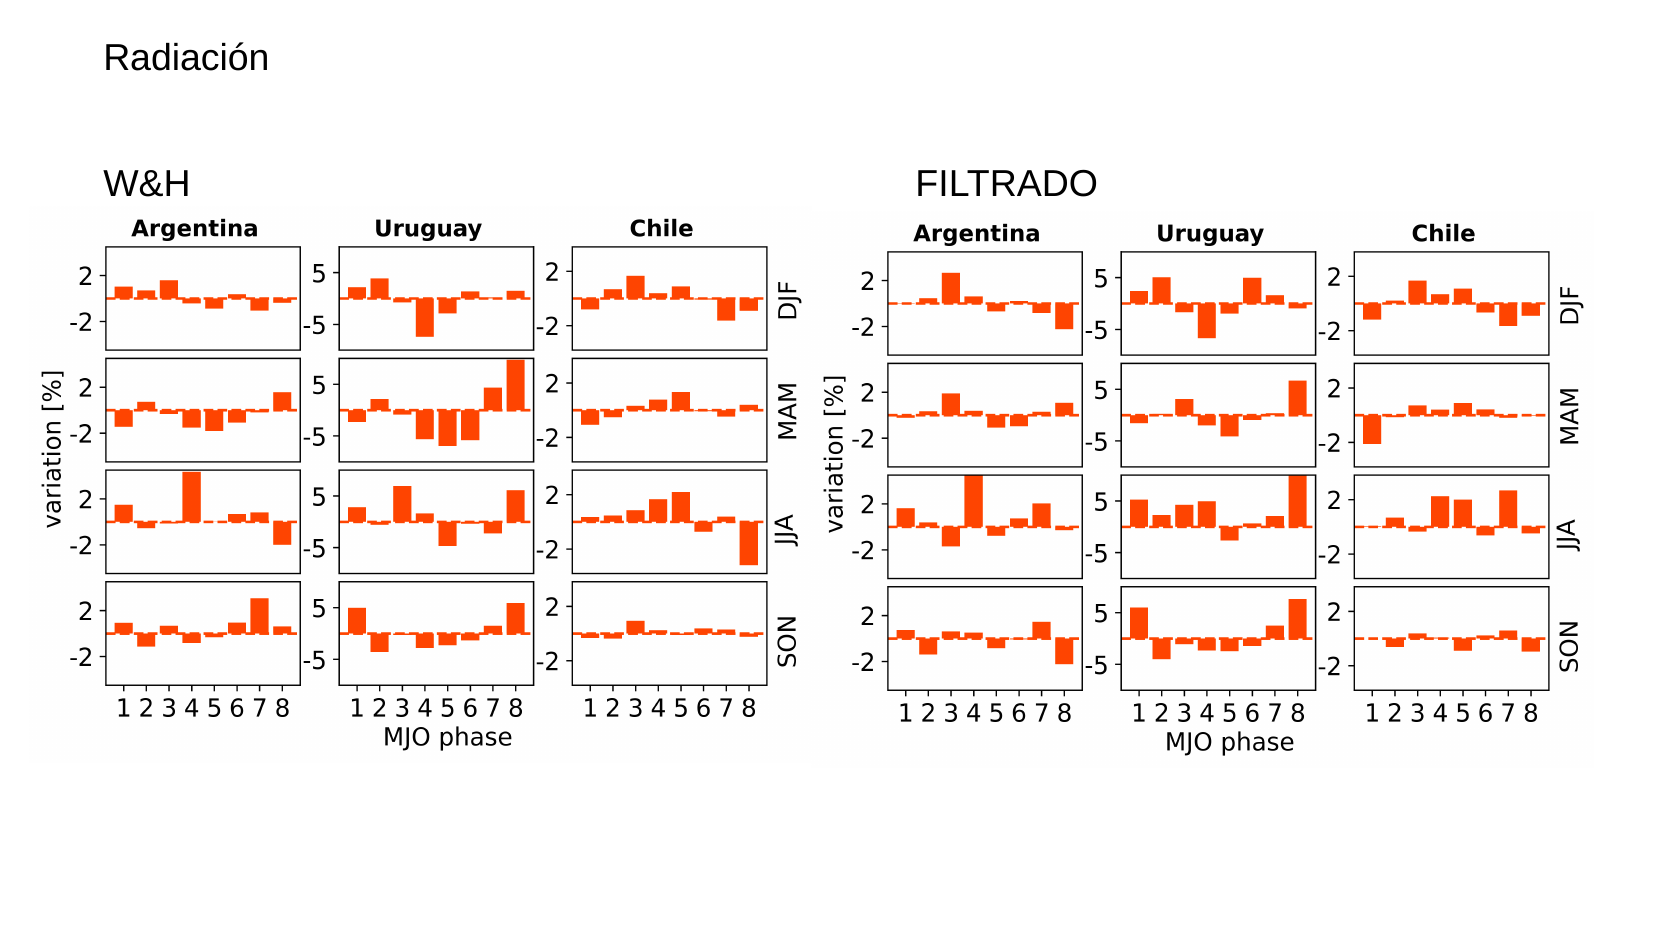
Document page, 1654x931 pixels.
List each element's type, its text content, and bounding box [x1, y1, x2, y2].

picture [29, 206, 1594, 768]
text_box Radiación W&H FILTRADO [88, 29, 1565, 213]
